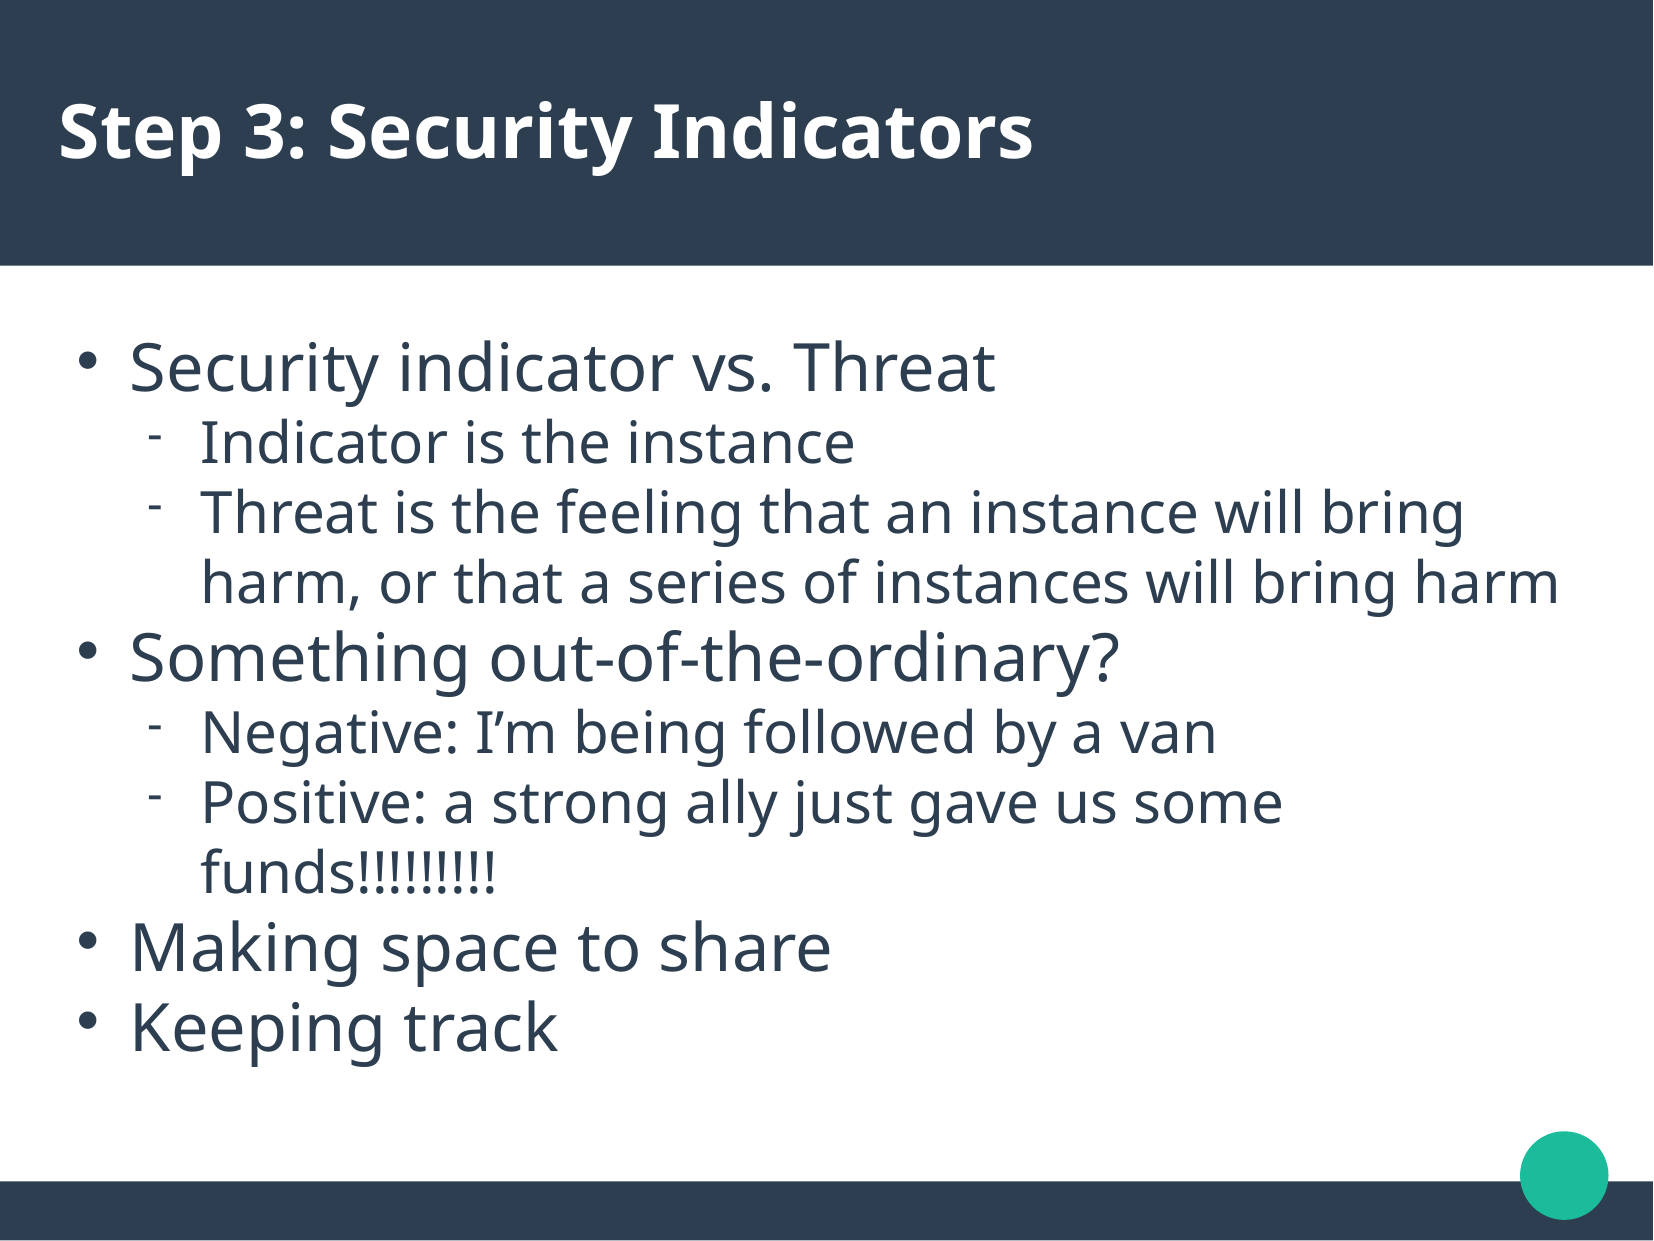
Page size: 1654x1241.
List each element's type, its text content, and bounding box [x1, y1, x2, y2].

text_box Security indicator vs. Threat Indicator is the instance Threat is the feeling that an instance will bring harm, or that a series of instances will bring harm Something out-of-the-ordinary? Negative: I’m being followed by a van Positive: a strong ally just gave us some funds!!!!!!!!! Making space to share Keeping track [58, 324, 1594, 1152]
text_box Step 3: Security Indicators [58, 49, 1594, 207]
